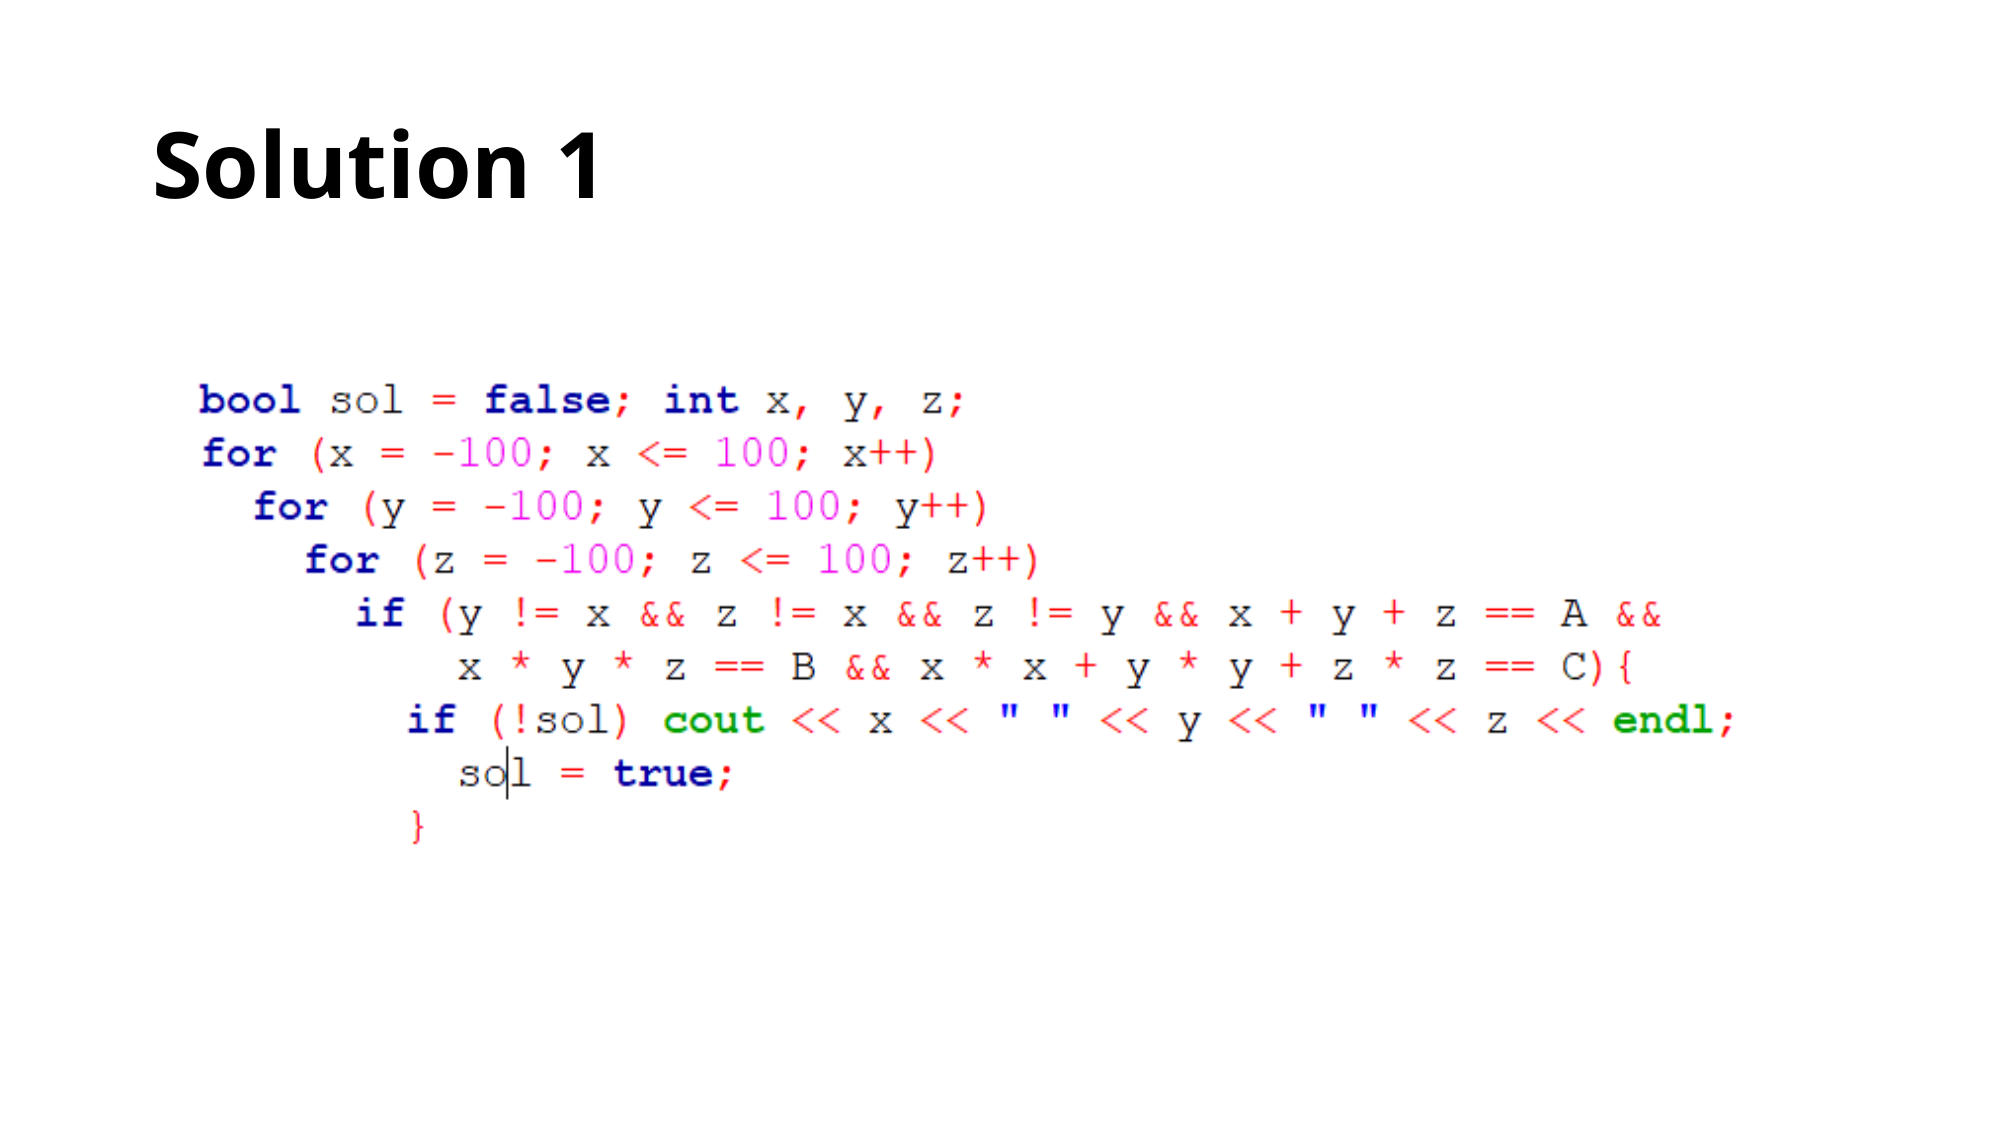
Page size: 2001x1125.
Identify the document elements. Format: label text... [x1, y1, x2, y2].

picture [159, 318, 1787, 900]
text_box Solution 1 [137, 59, 1863, 278]
